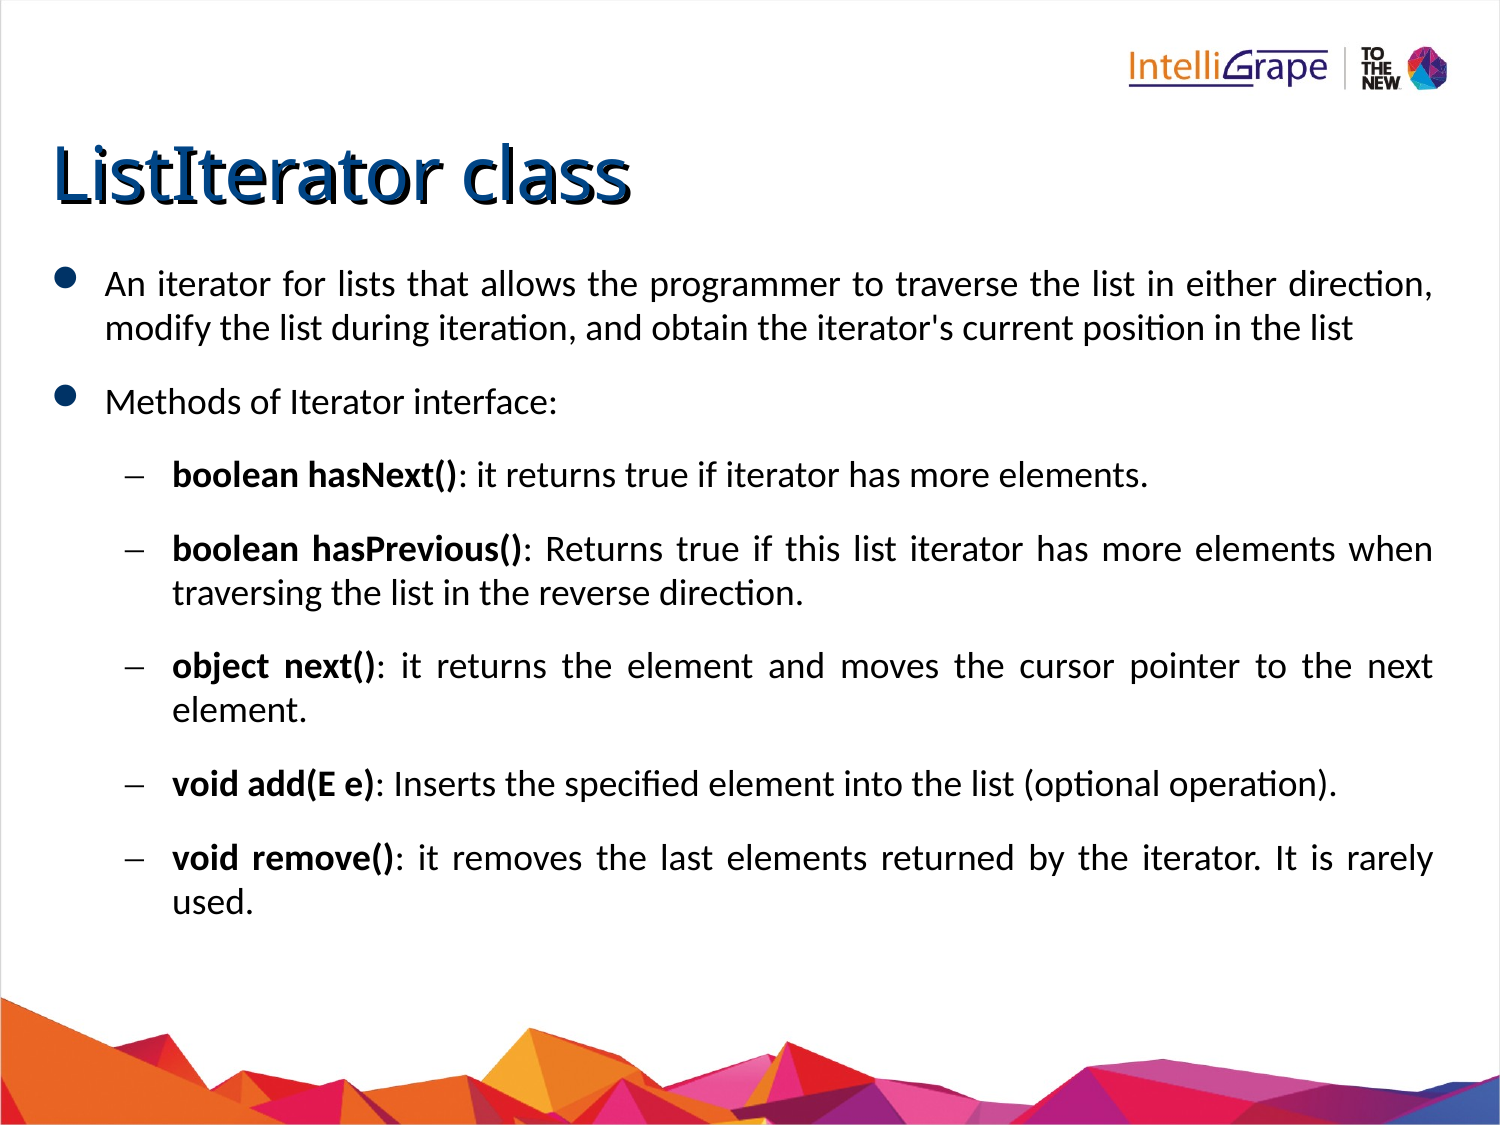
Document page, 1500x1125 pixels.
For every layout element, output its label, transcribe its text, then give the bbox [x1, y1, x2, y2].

text_box ListIterator class [35, 118, 1477, 234]
text_box An iterator for lists that allows the programmer to traverse the list in either direction, modify the list during iteration, and obtain the iterator's current position in the list Methods of Iterator interface: boolean hasNext(): it returns true if iterator has more elements. boolean hasPrevious(): Returns true if this list iterator has more elements when traversing the list in the reverse direction. object next(): it returns the element and moves the cursor pointer to the next element. void add(E e): Inserts the specified element into the list (optional operation). void remove(): it removes the last elements returned by the iterator. It is rarely used. [35, 253, 1450, 1125]
picture [0, 0, 1500, 1125]
